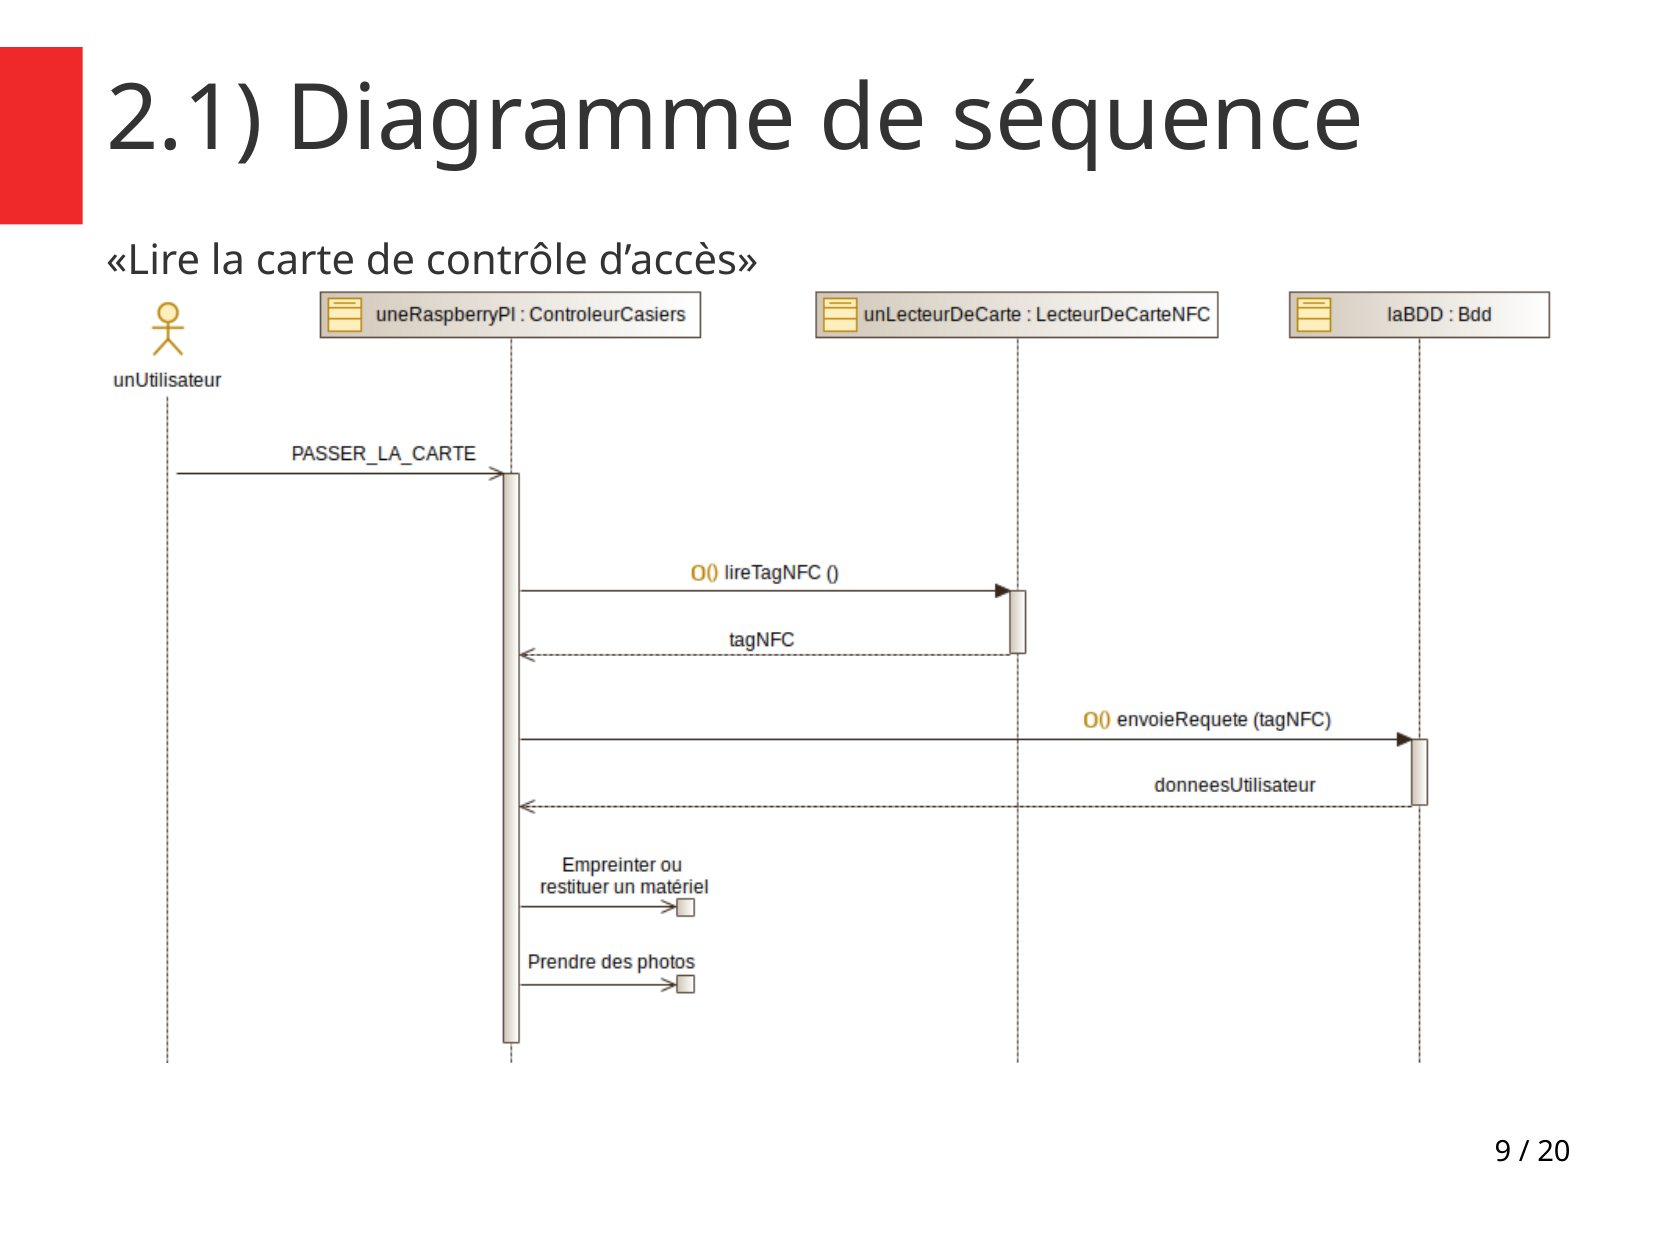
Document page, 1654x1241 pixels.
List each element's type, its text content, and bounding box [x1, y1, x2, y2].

title 2.1) Diagramme de séquence «Lire la carte de contrôle d’accès» [106, 69, 1619, 284]
picture [23, 276, 1566, 1063]
